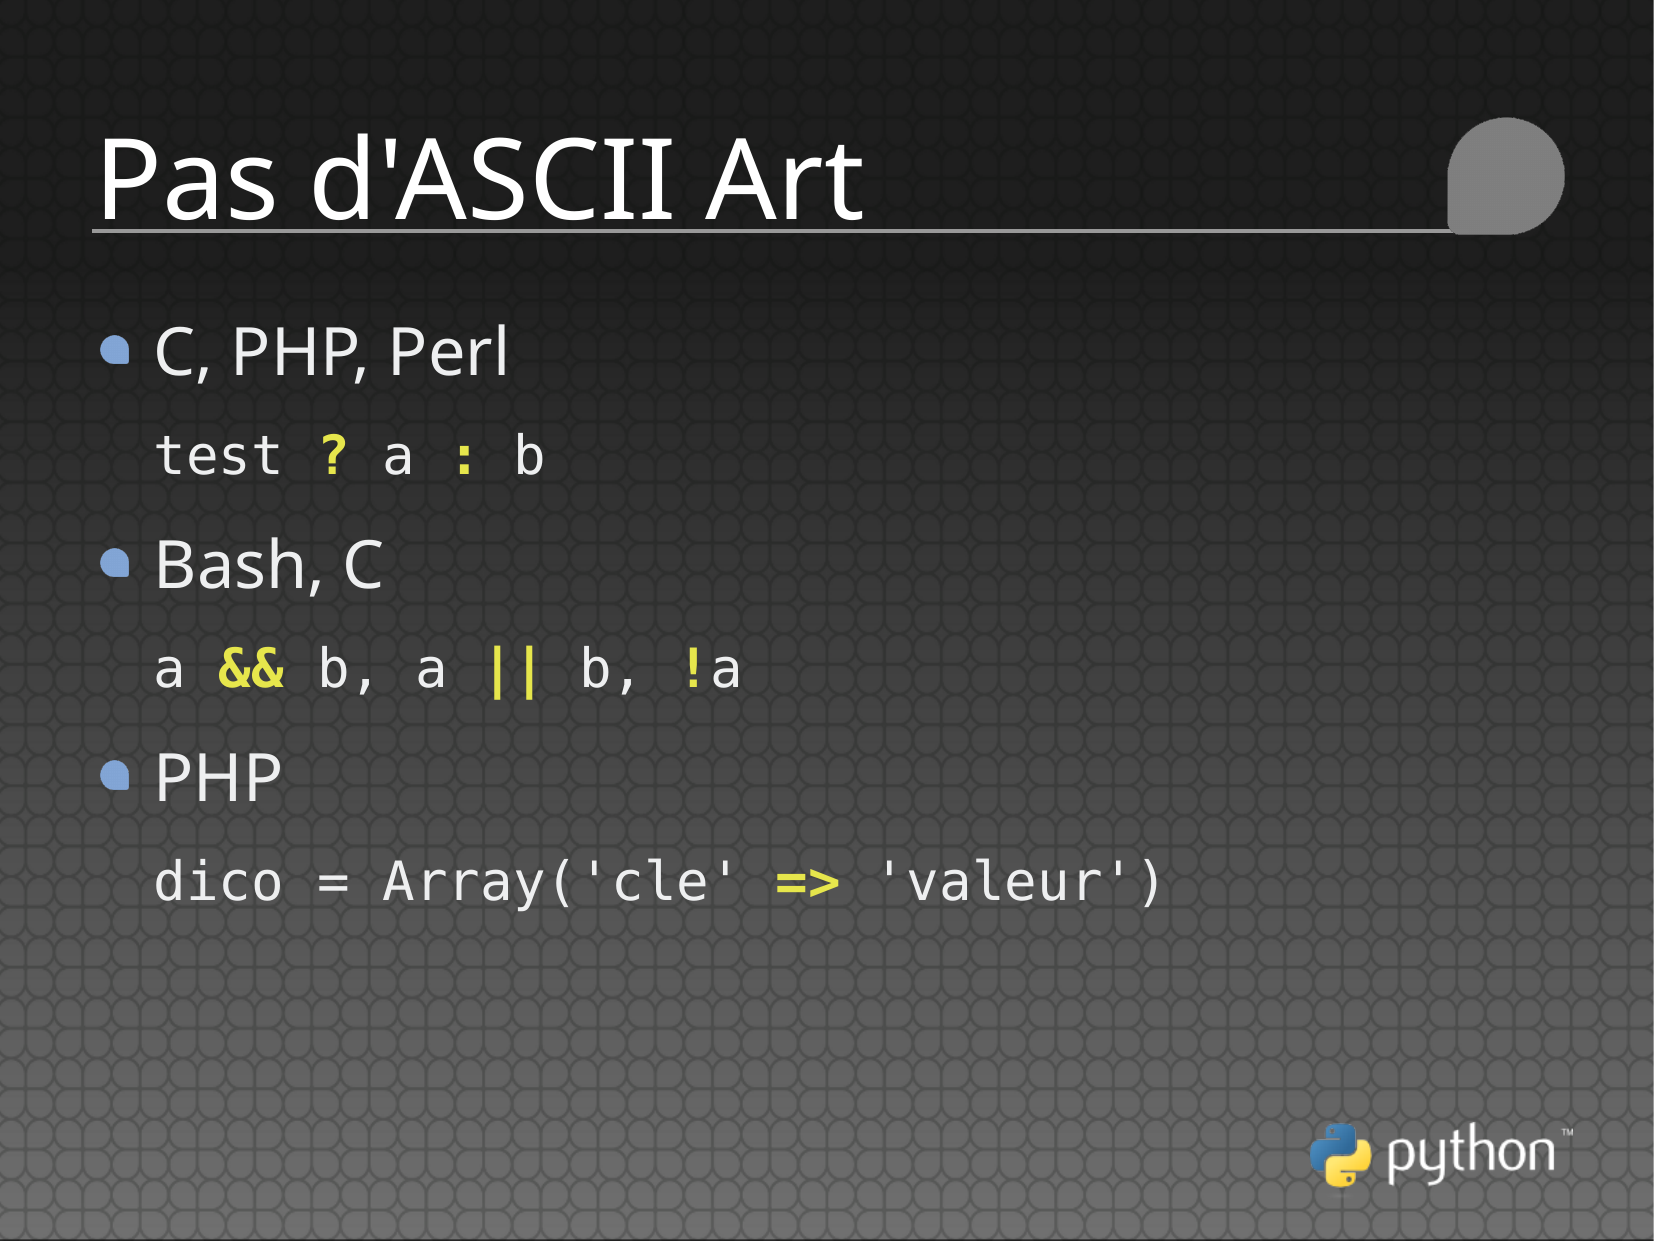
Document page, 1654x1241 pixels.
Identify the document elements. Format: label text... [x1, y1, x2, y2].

picture [0, 0, 1654, 1241]
title Pas d'ASCII Art [94, 100, 1426, 251]
list C, PHP, Perl test ? a : b Bash, C a && b, a || b, !a PHP dico = Array('cle' => 'valeur') [82, 183, 1571, 988]
